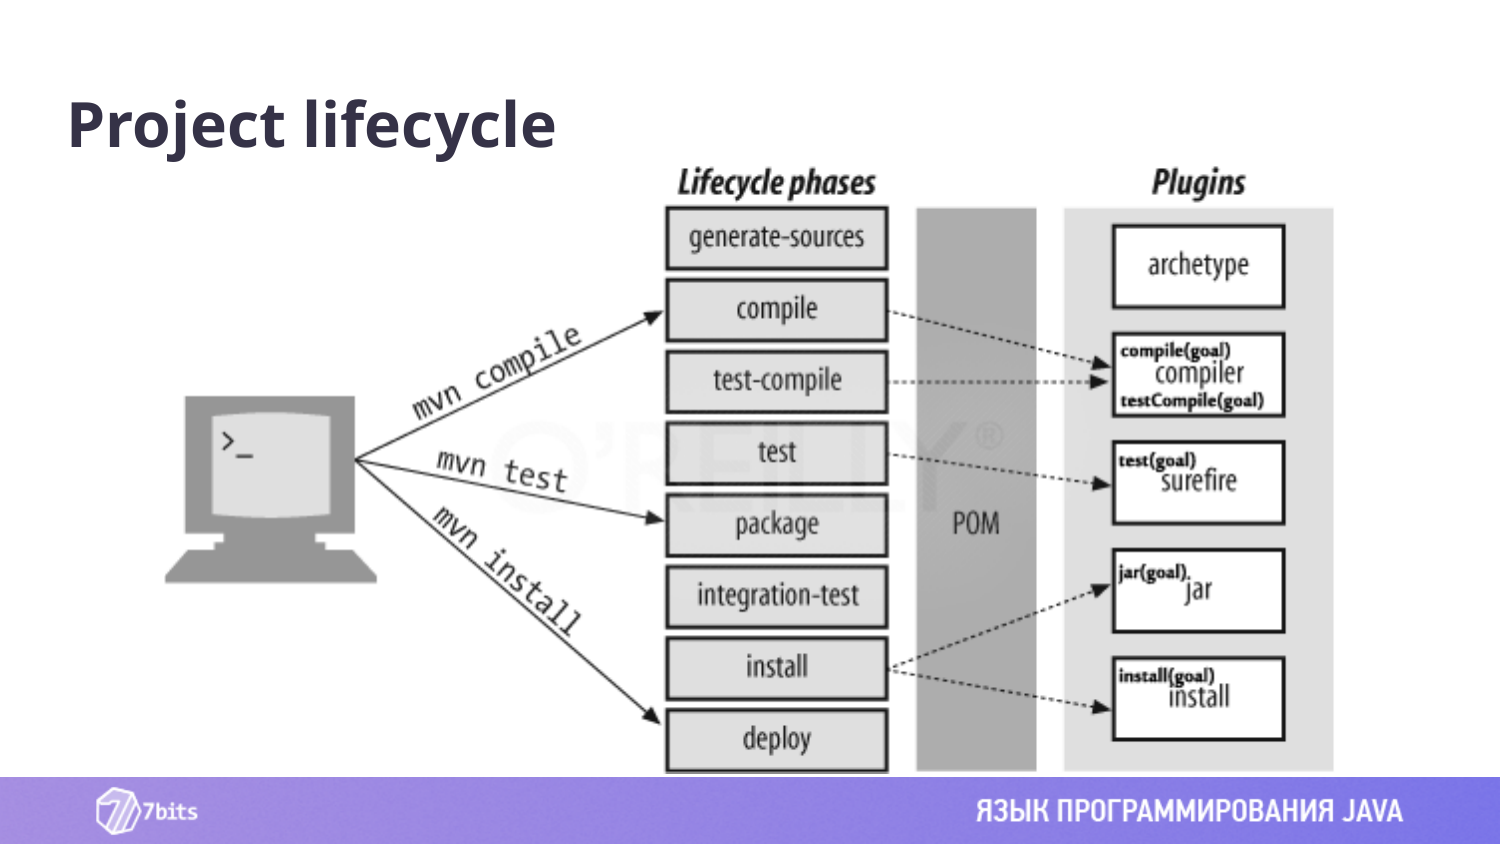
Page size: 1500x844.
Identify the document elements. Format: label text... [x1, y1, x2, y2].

title Project lifecycle [51, 69, 1449, 164]
picture [0, 777, 1500, 844]
picture [164, 163, 1336, 774]
